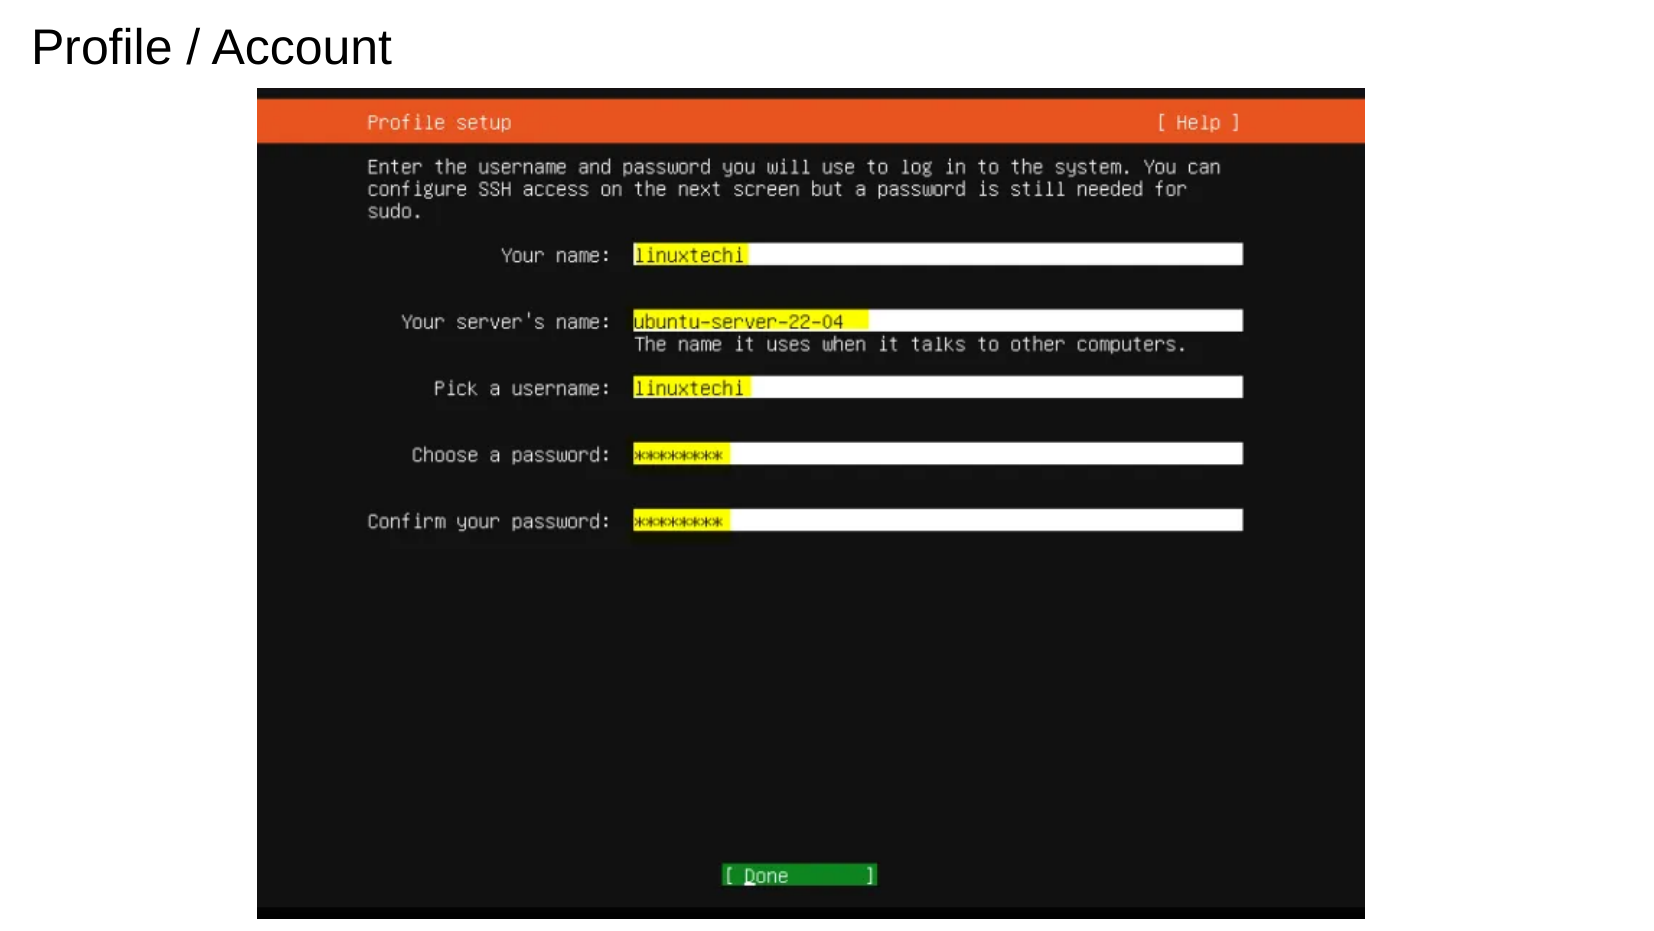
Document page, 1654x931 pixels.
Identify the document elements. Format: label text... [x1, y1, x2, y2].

subtitle Profile / Account [31, 18, 1520, 349]
picture [257, 88, 1365, 919]
